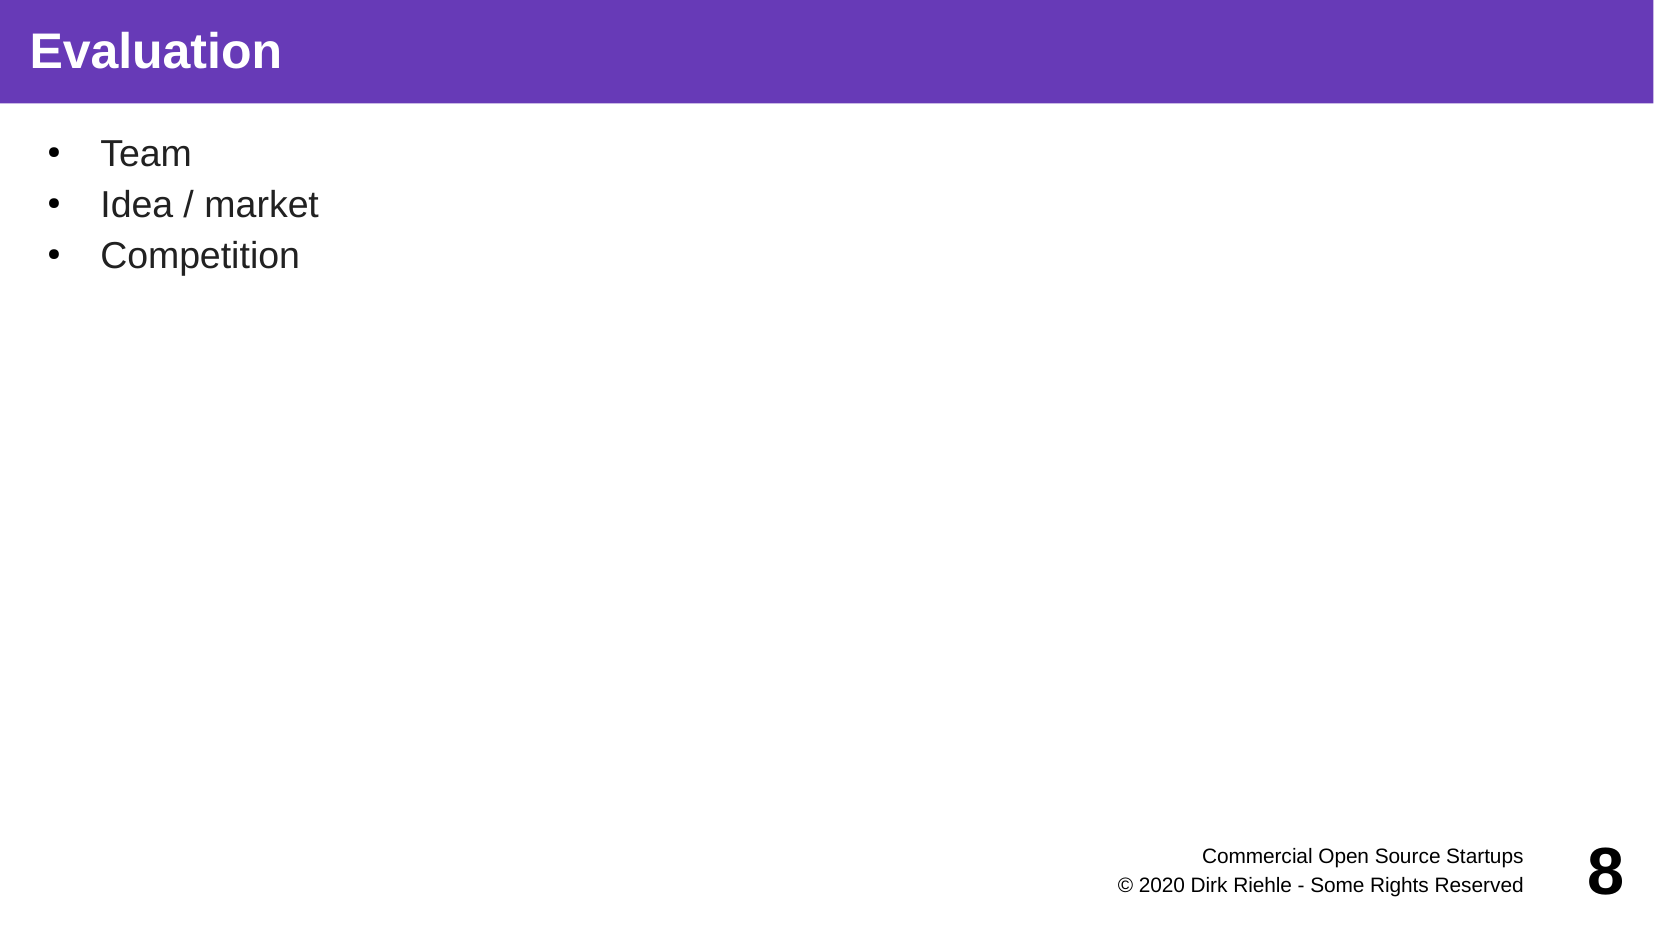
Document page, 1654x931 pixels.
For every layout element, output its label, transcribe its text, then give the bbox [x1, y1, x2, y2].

list Team Idea / market Competition [29, 132, 1625, 813]
title Evaluation [0, 0, 1654, 104]
